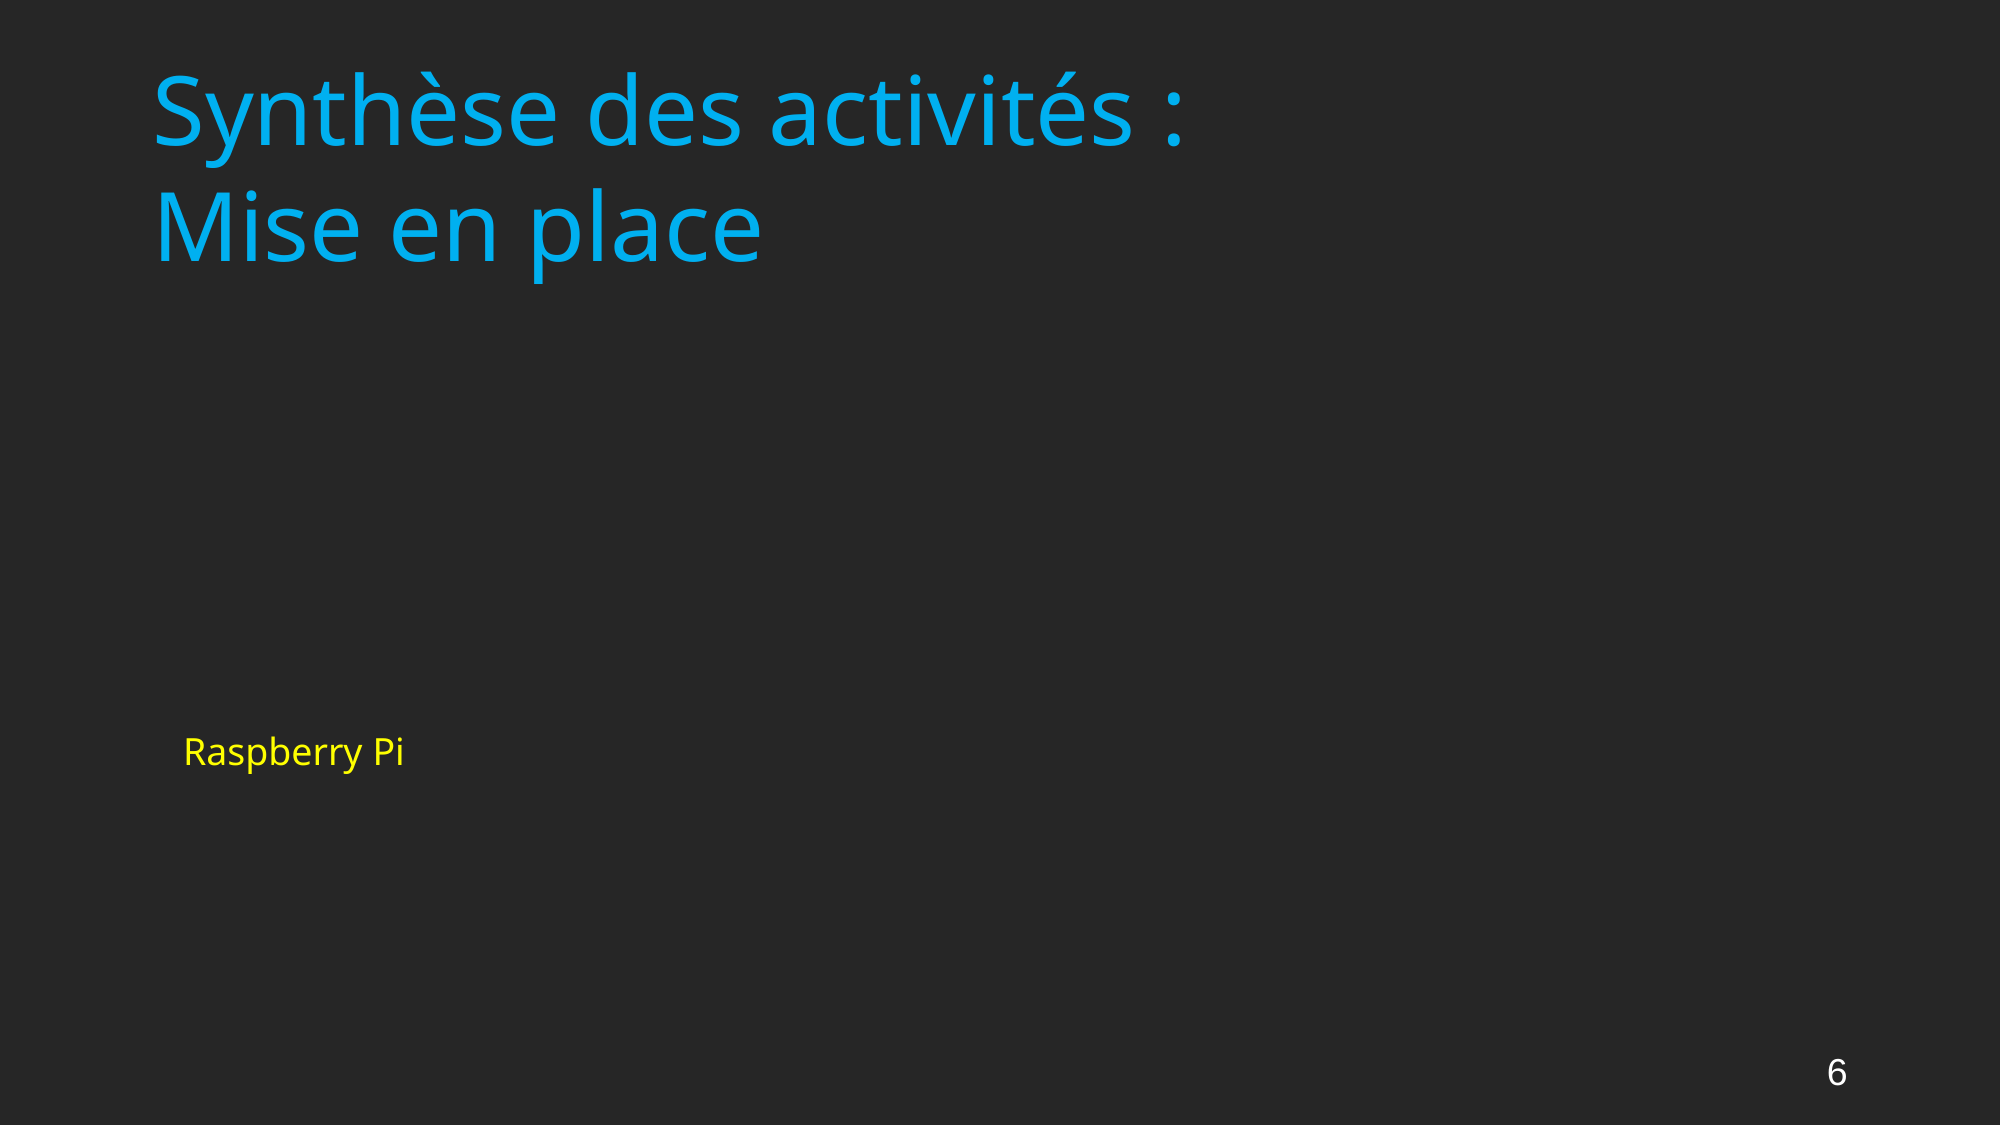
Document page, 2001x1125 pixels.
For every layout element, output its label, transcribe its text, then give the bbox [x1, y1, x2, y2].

text_box [1412, 1042, 1863, 1103]
text_box Raspberry Pi [148, 718, 440, 779]
title Synthèse des activités : Mise en place [137, 59, 1863, 279]
